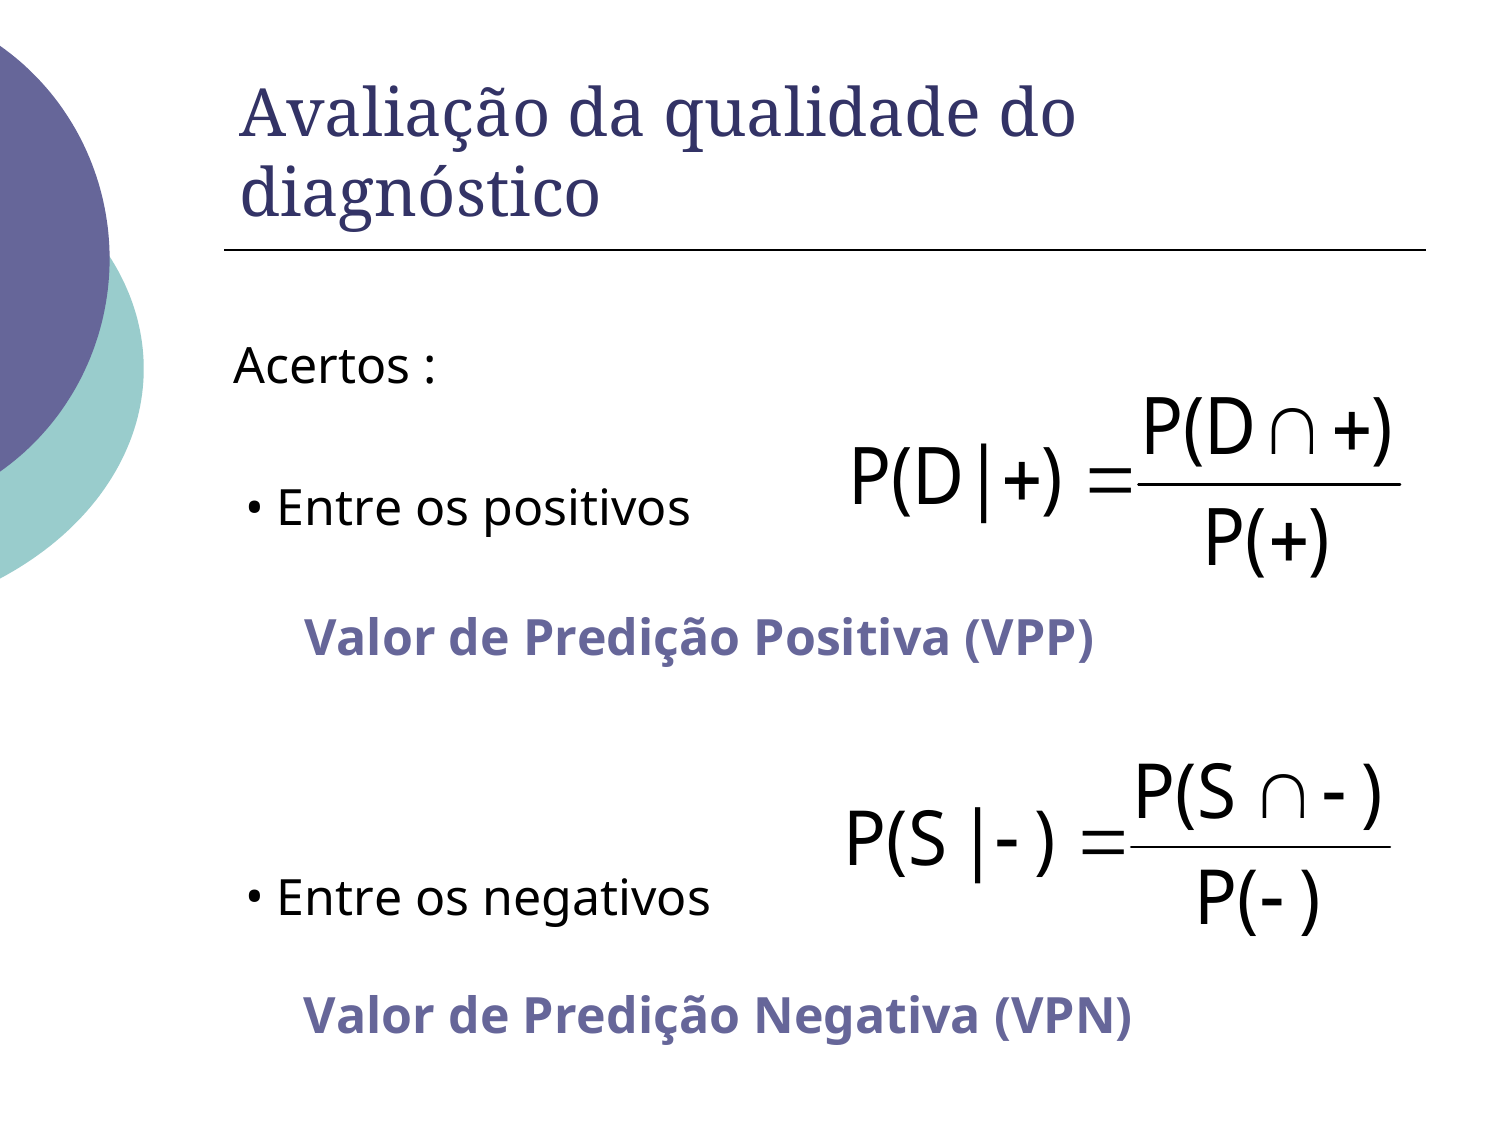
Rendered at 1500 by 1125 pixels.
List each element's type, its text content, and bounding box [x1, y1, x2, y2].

chart [841, 379, 1412, 596]
text_box Entre os negativos [230, 857, 786, 934]
chart [836, 746, 1401, 953]
text_box Valor de Predição Positiva (VPP) [289, 597, 1258, 674]
title Avaliação da qualidade do diagnóstico [224, 49, 1425, 237]
text_box Entre os positivos [230, 467, 762, 544]
text_box Valor de Predição Negativa (VPN) [289, 976, 1306, 1052]
text_box Acertos : [218, 326, 916, 402]
